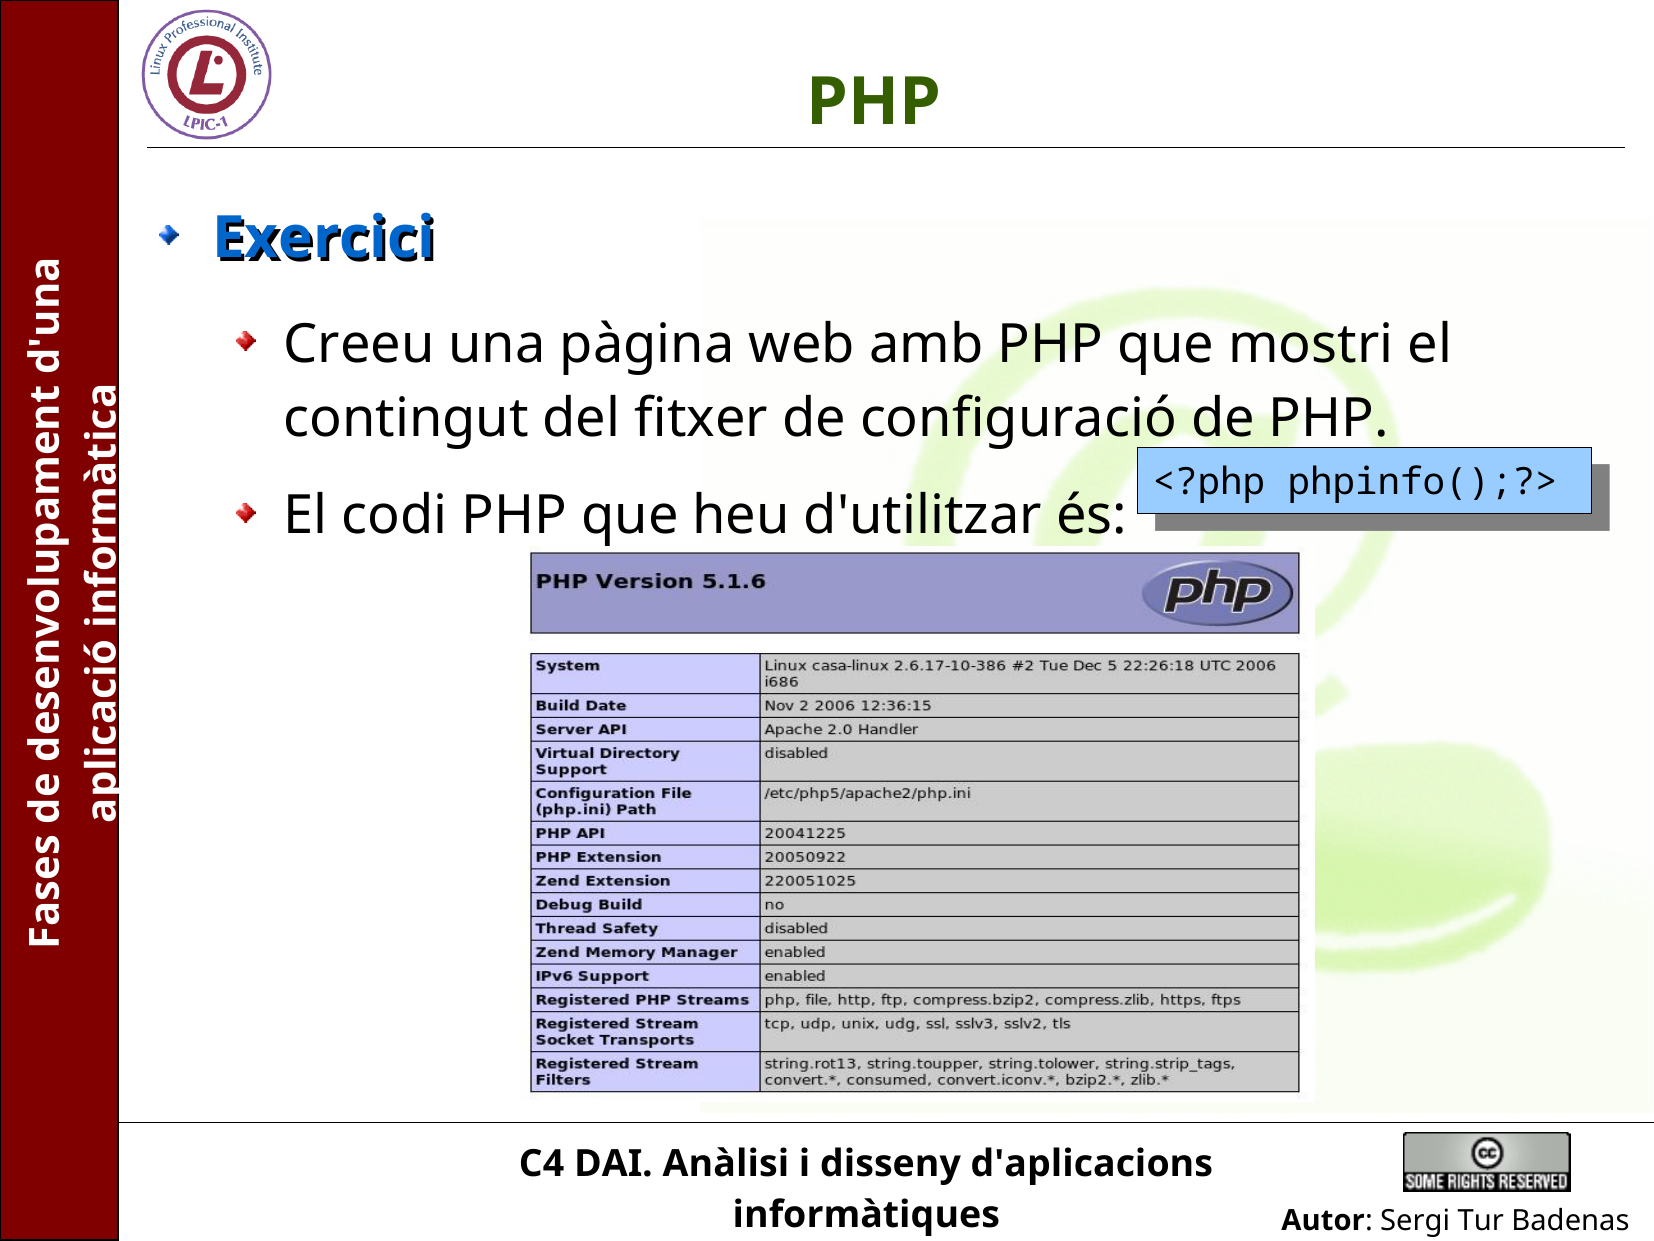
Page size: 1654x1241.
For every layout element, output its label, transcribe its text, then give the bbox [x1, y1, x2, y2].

picture [135, 5, 277, 49]
list Exercici Creeu una pàgina web amb PHP que mostri el contingut del fitxer de configuració de PHP. El codi PHP que heu d'utilitzar és: [141, 195, 1630, 1031]
title PHP [129, 49, 1619, 148]
picture [519, 217, 1654, 1113]
picture [1403, 1132, 1571, 1192]
text_box <?php phpinfo();?> [1137, 447, 1592, 506]
